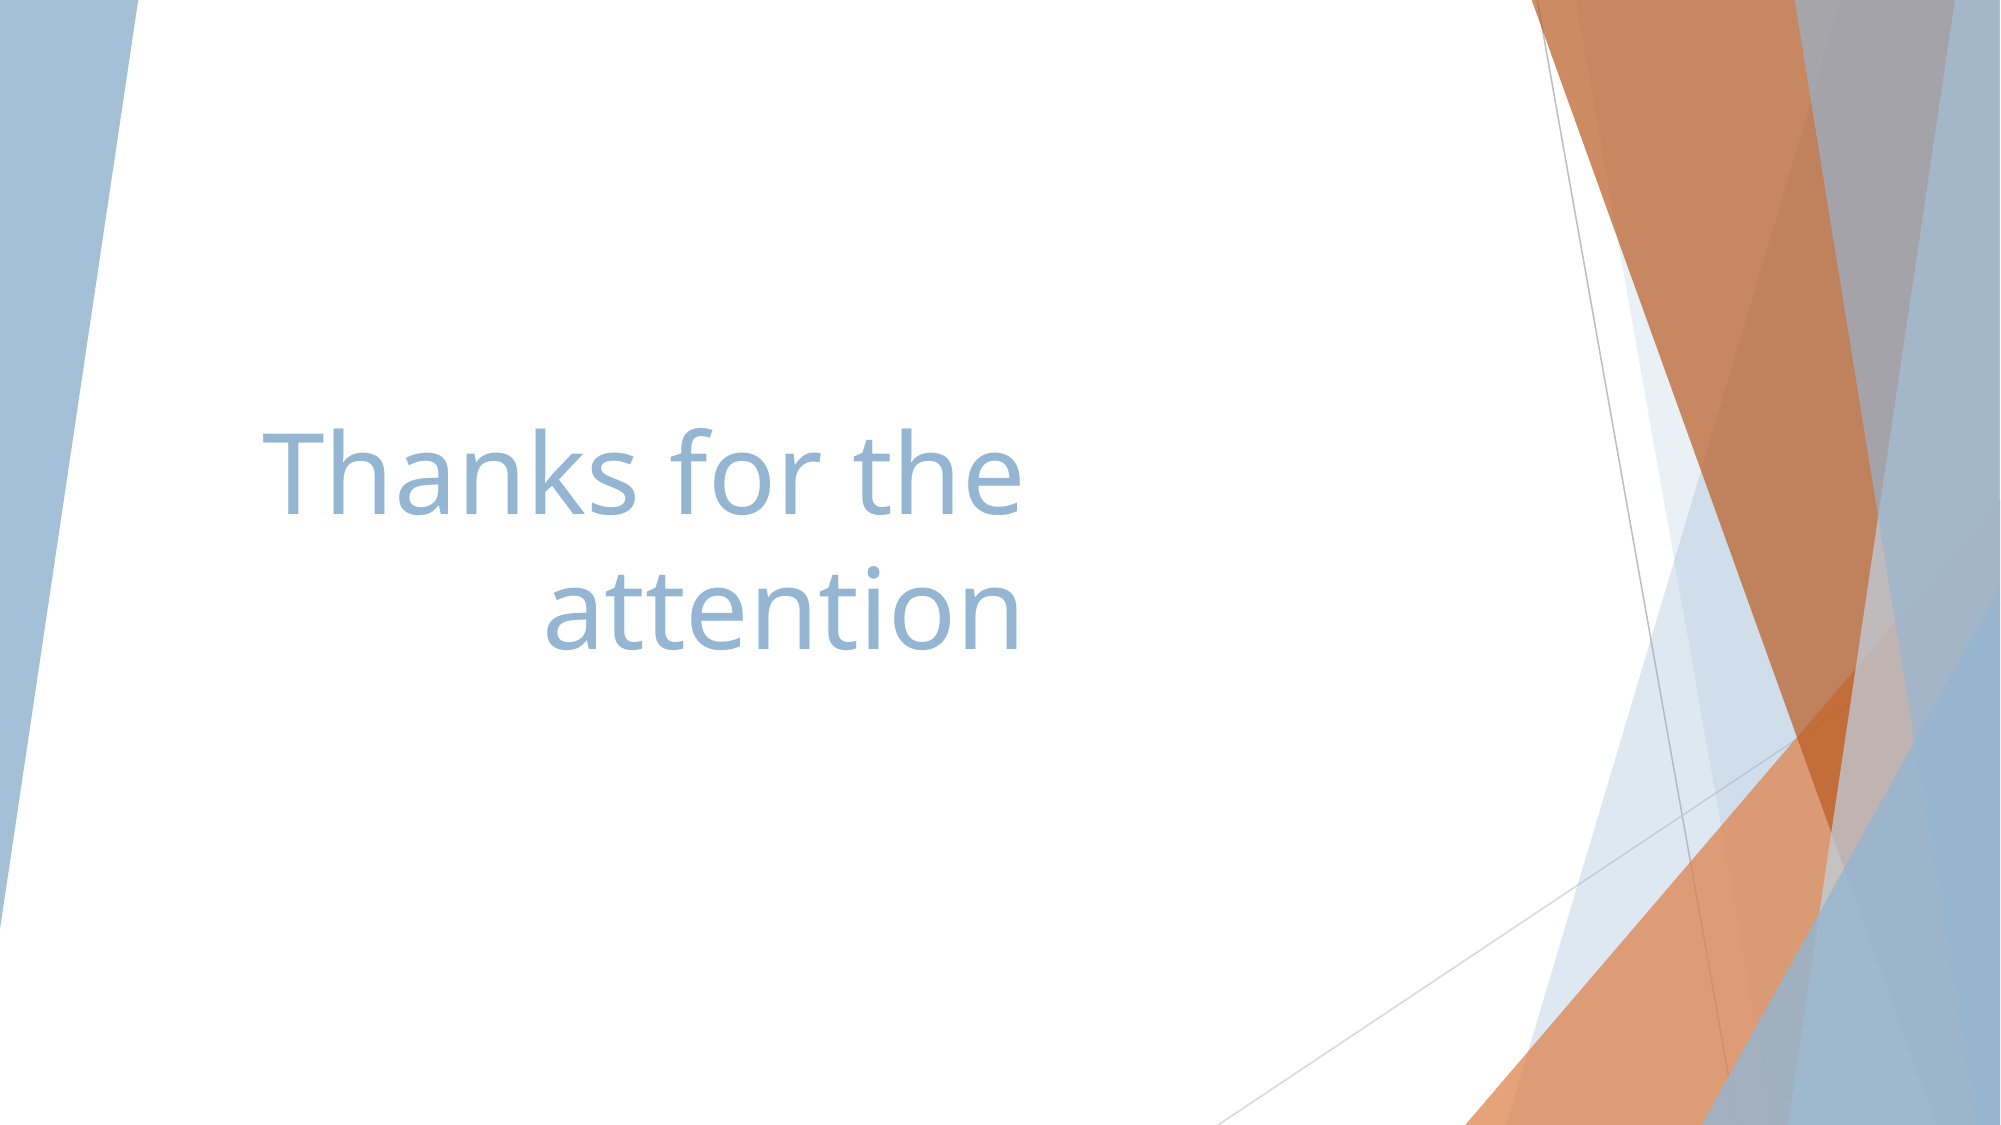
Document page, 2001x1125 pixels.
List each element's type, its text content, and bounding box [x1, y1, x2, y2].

title Thanks for the attention [247, 394, 1522, 665]
